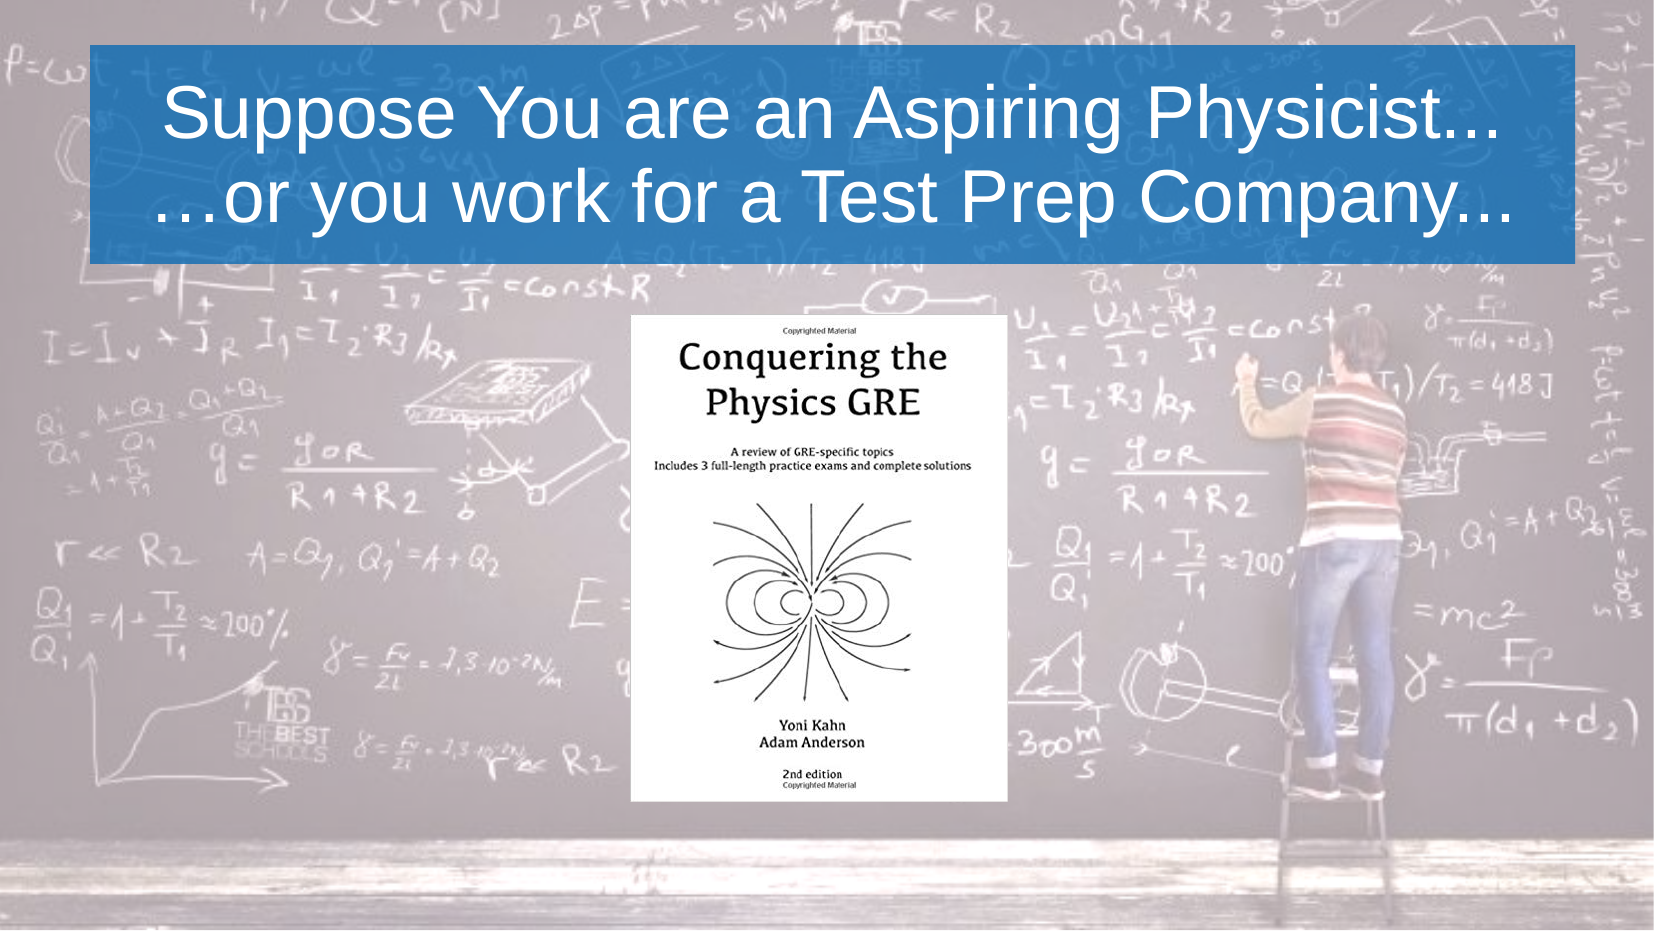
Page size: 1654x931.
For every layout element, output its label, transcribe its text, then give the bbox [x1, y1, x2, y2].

text_box [0, 0, 1654, 931]
picture [630, 314, 1008, 802]
title Suppose You are an Aspiring Physicist... …or you work for a Test Prep Company... [90, 45, 1576, 264]
